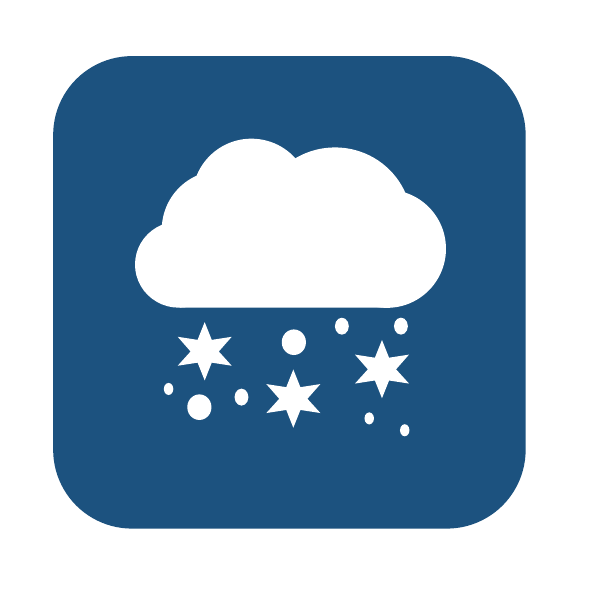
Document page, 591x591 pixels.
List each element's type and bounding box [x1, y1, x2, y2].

text_box [53, 56, 526, 529]
